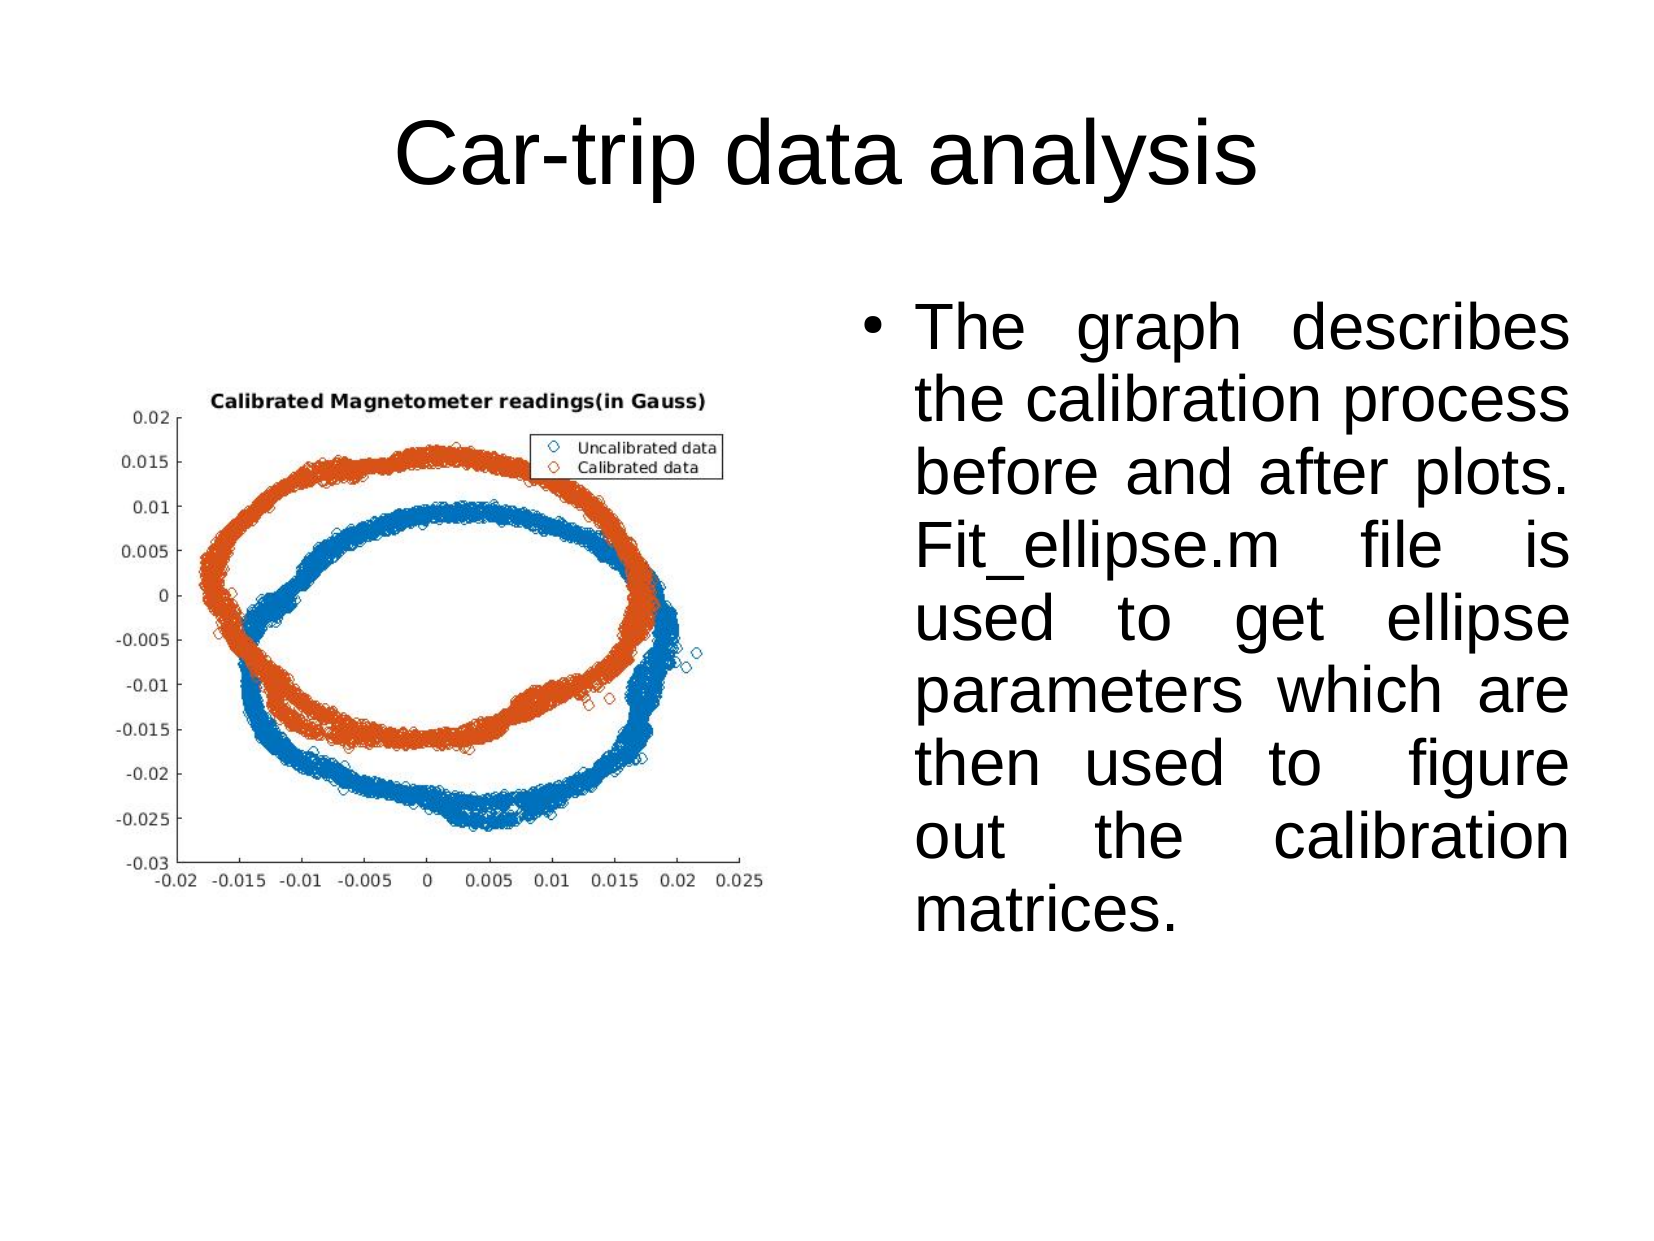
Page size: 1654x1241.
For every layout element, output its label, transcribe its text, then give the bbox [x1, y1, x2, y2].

title Car-trip data analysis [82, 49, 1571, 257]
list The graph describes the calibration process before and after plots. Fit_ellipse.m file is used to get ellipse parameters which are then used to figure out the calibration matrices. [845, 290, 1572, 1010]
picture [82, 377, 809, 923]
